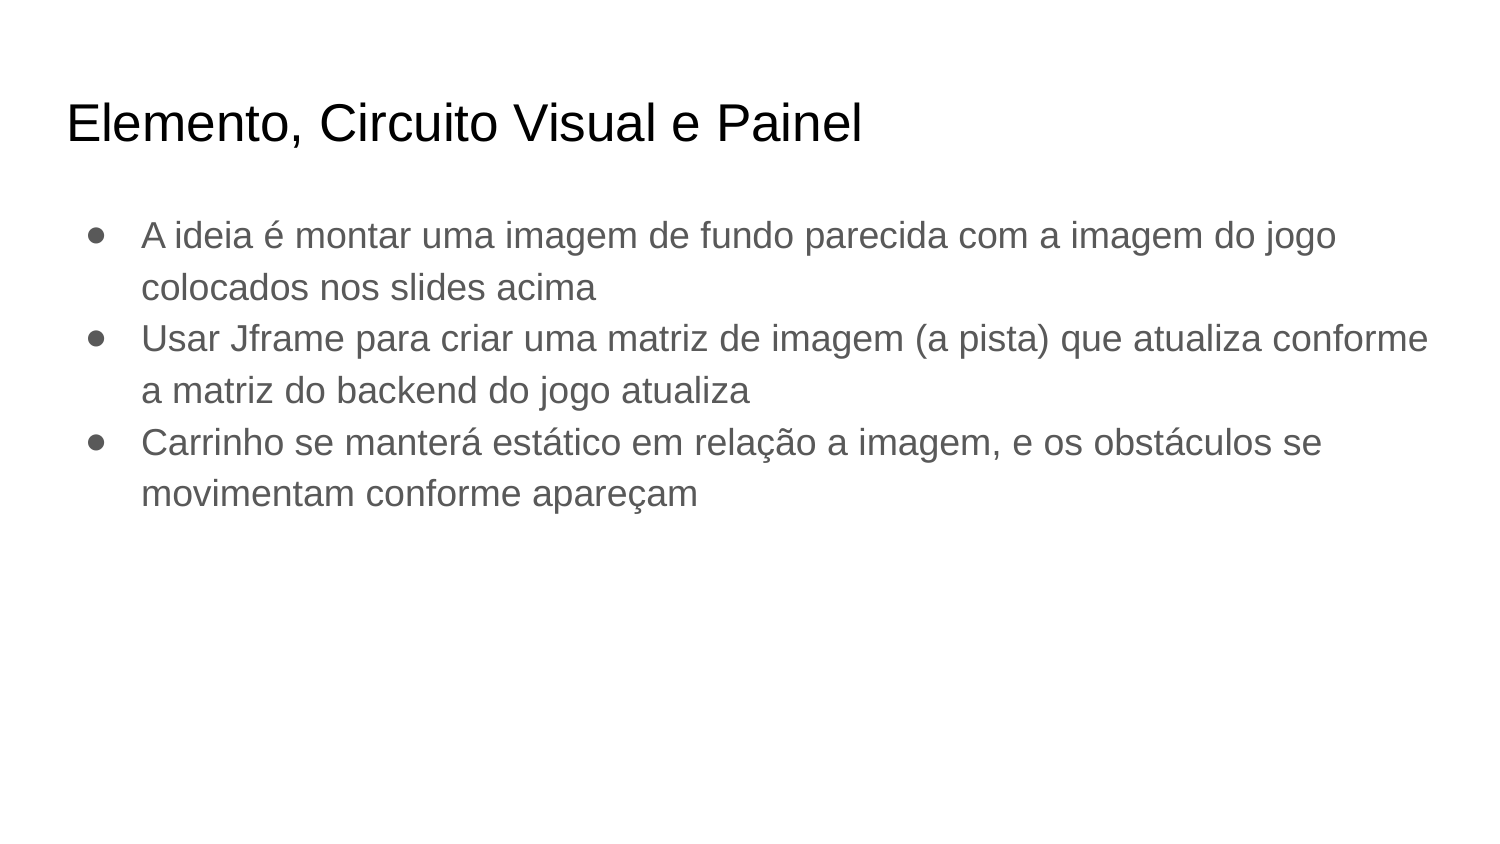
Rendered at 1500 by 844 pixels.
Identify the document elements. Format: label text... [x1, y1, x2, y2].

list A ideia é montar uma imagem de fundo parecida com a imagem do jogo colocados nos slides acima Usar Jframe para criar uma matriz de imagem (a pista) que atualiza conforme a matriz do backend do jogo atualiza Carrinho se manterá estático em relação a imagem, e os obstáculos se movimentam conforme apareçam [51, 189, 1449, 750]
title Elemento, Circuito Visual e Painel [51, 72, 1449, 167]
